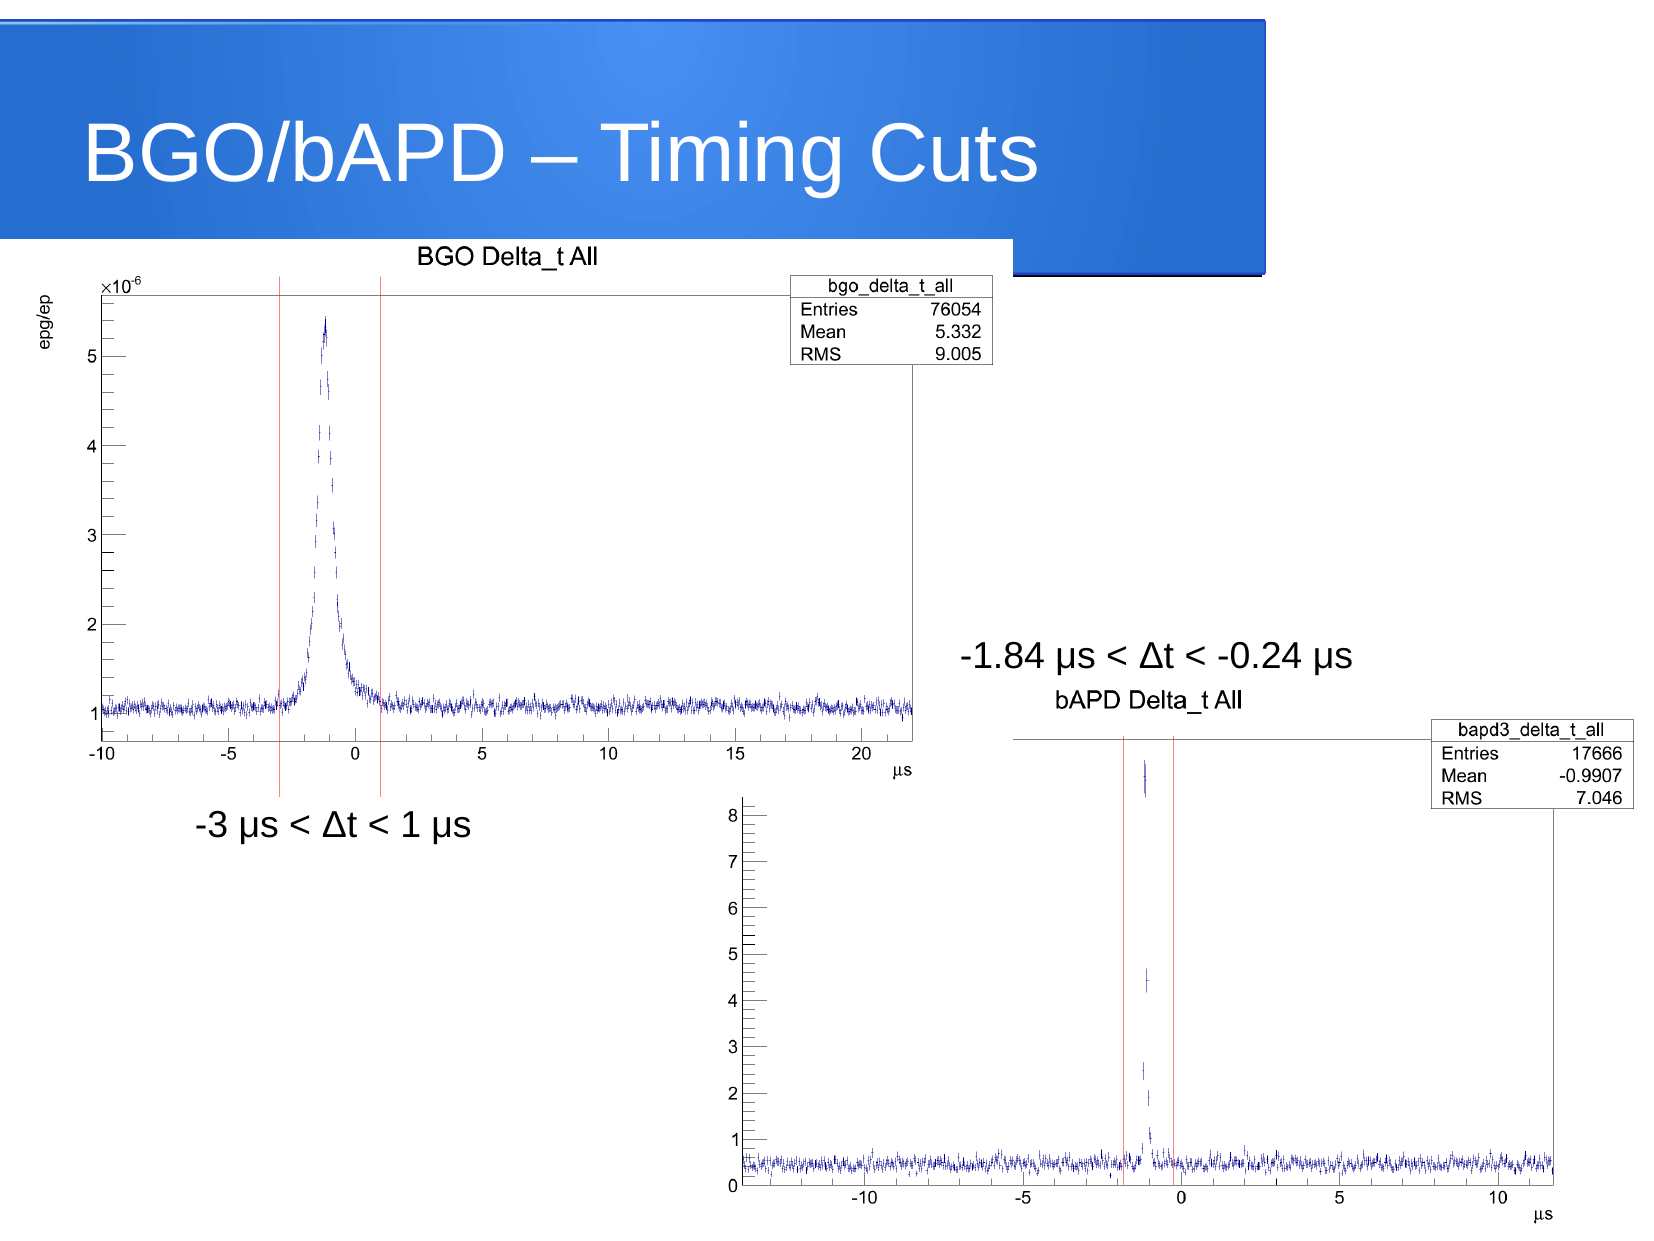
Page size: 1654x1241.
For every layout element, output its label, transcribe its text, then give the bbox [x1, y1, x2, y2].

text_box -1.84 μs < Δt < -0.24 μs [945, 626, 1367, 684]
picture [0, 17, 1654, 1241]
title BGO/bAPD – Timing Cuts [82, 49, 1250, 257]
text_box -3 μs < Δt < 1 μs [180, 796, 485, 854]
